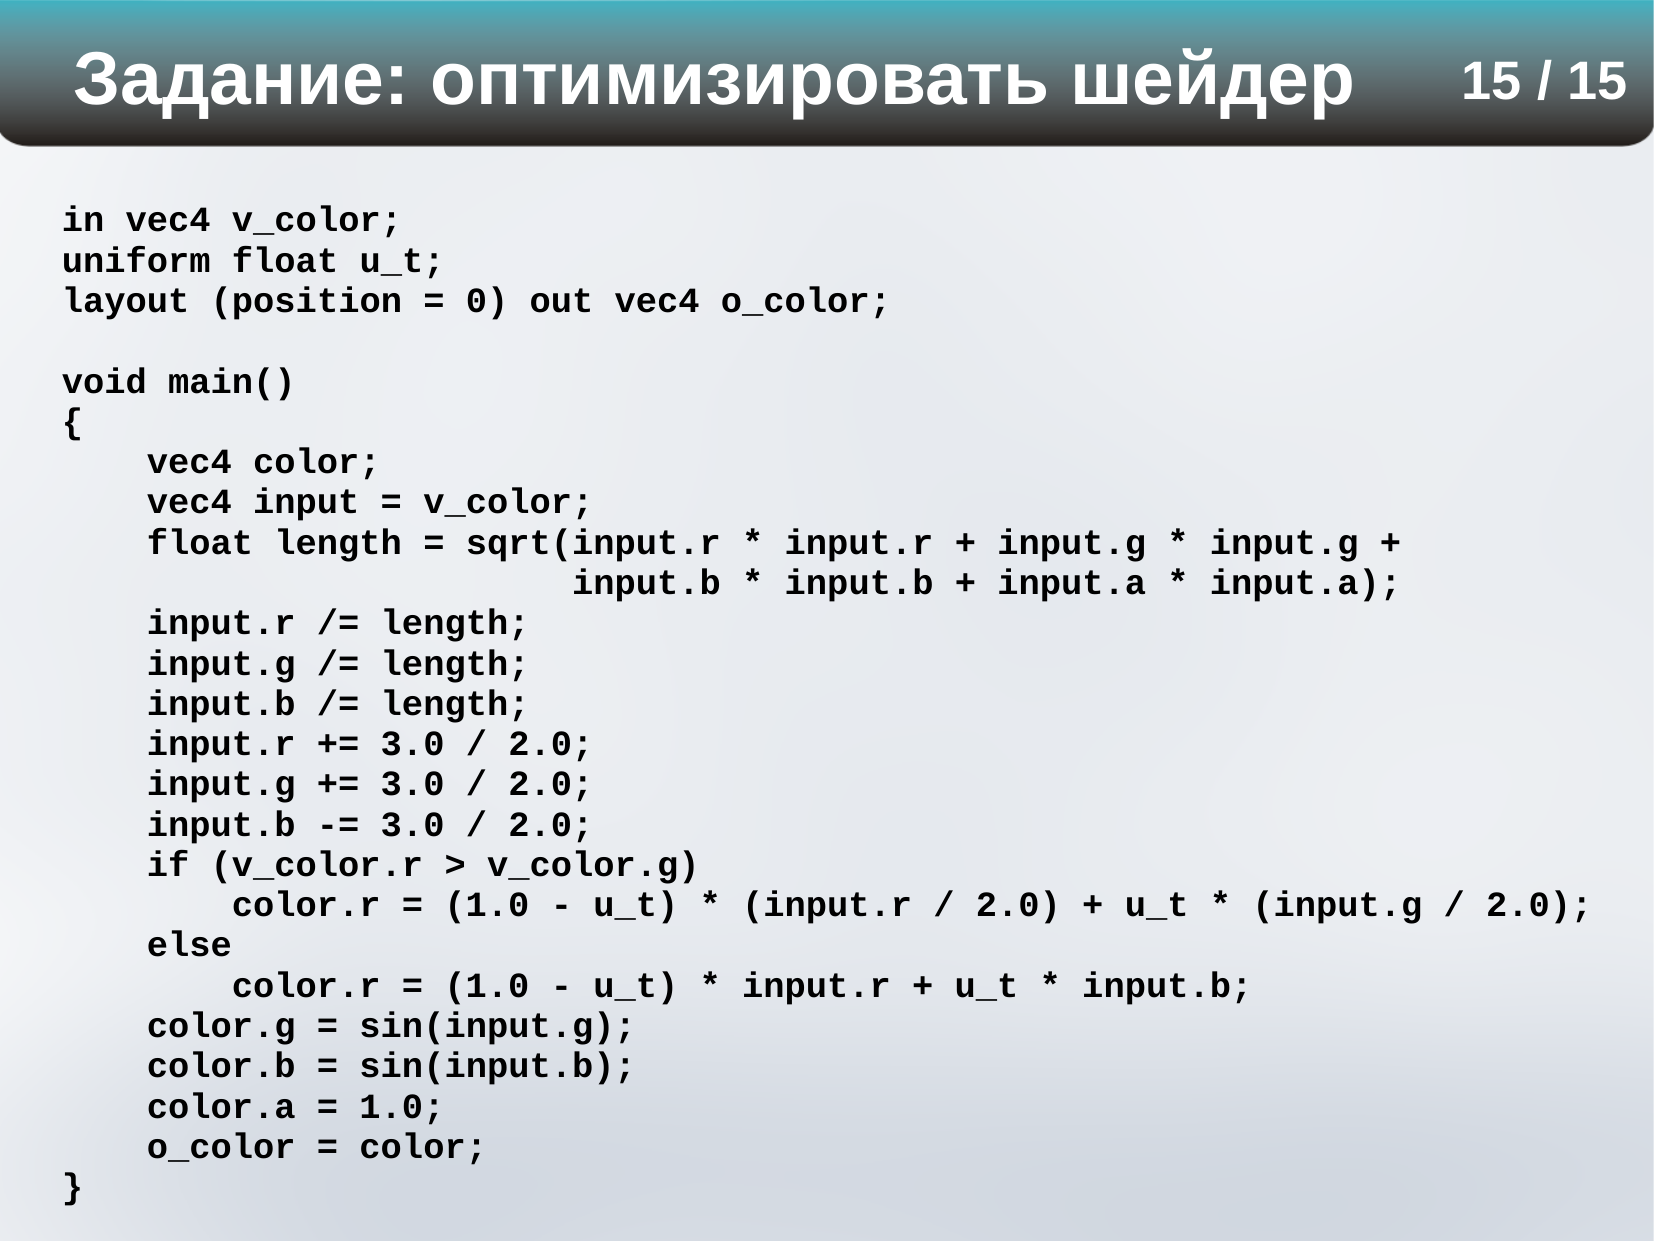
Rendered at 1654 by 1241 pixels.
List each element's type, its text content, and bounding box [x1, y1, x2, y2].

picture [0, 0, 1654, 1241]
text_box <number> / 15 [1446, 42, 1654, 179]
text_box Задание: оптимизировать шейдер [59, 29, 1418, 129]
text_box in vec4 v_color; uniform float u_t; layout (position = 0) out vec4 o_color; void main() { vec4 color; vec4 input = v_color; float length = sqrt(input.r * input.r + input.g * input.g + input.b * input.b + input.a * input.a); input.r /= length; input.g /= length; input.b /= length; input.r += 3.0 / 2.0; input.g += 3.0 / 2.0; input.b -= 3.0 / 2.0; if (v_color.r > v_color.g) color.r = (1.0 - u_t) * (input.r / 2.0) + u_t * (input.g / 2.0); else color.r = (1.0 - u_t) * input.r + u_t * input.b; color.g = sin(input.g); color.b = sin(input.b); color.a = 1.0; o_color = color; } [47, 195, 1630, 1217]
